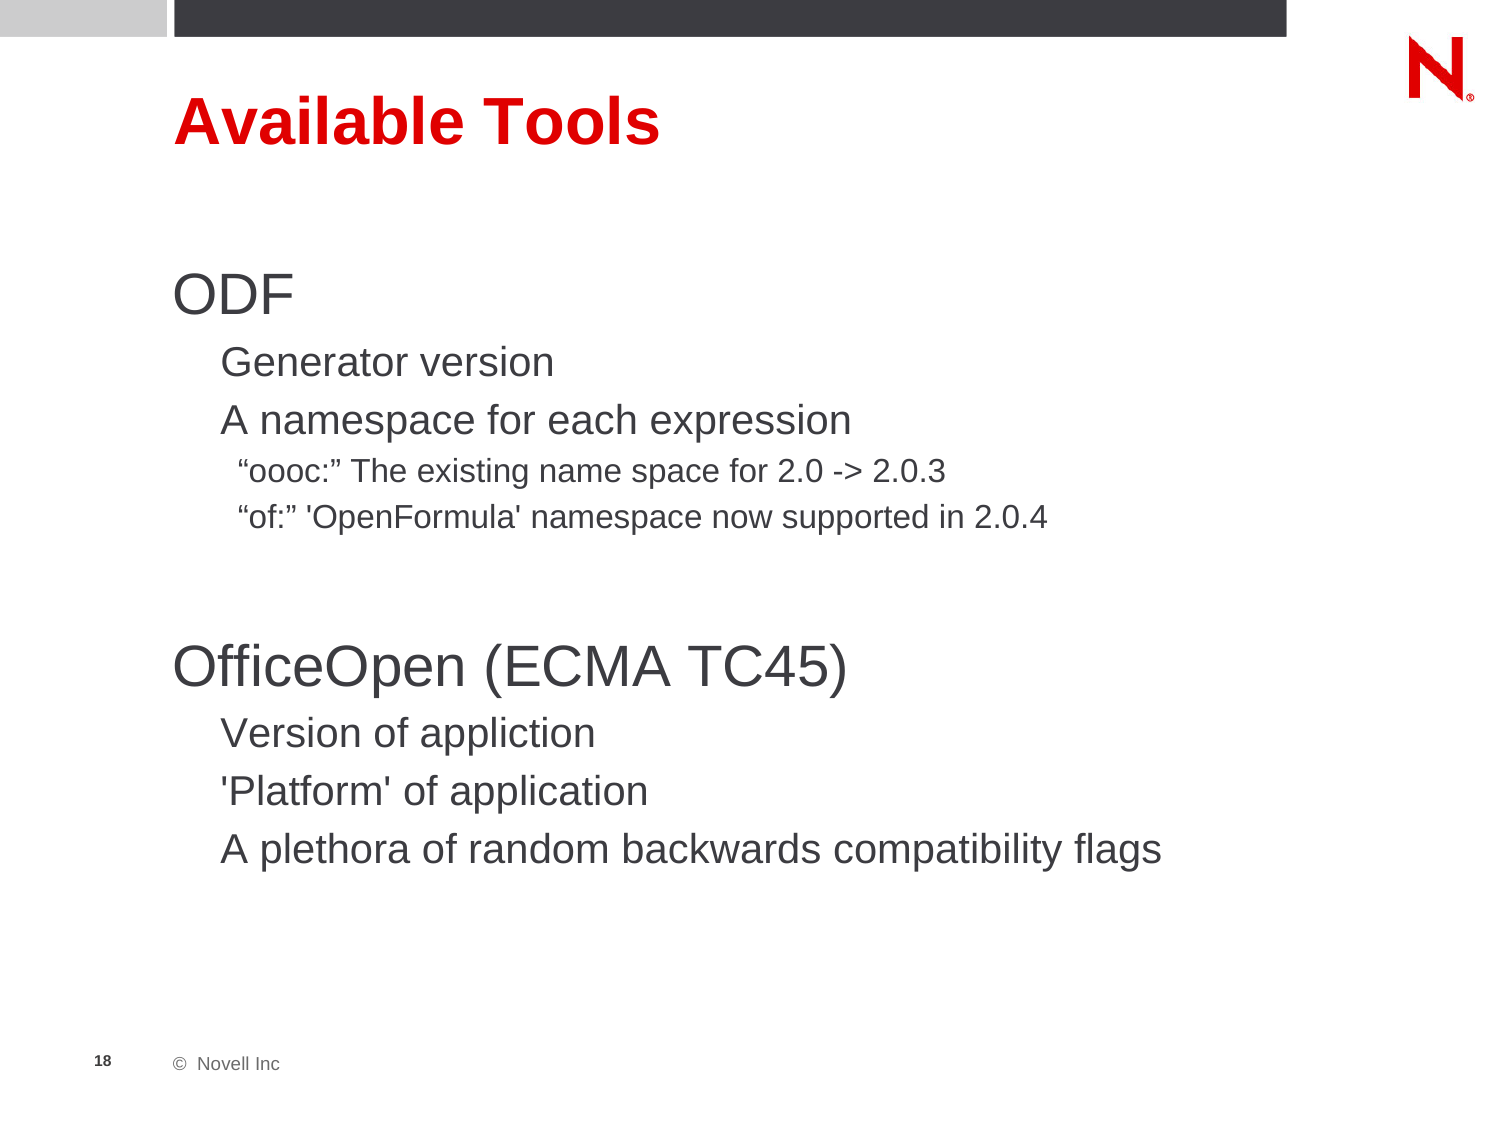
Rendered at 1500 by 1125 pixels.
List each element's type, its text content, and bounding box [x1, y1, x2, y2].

list ODF Generator version A namespace for each expression “oooc:” The existing name space for 2.0 -> 2.0.3 “of:” 'OpenFormula' namespace now supported in 2.0.4 OfficeOpen (ECMA TC45) Version of appliction 'Platform' of application A plethora of random backwards compatibility flags [172, 246, 1413, 977]
title Available Tools [173, 41, 1395, 205]
picture [1404, 32, 1477, 105]
